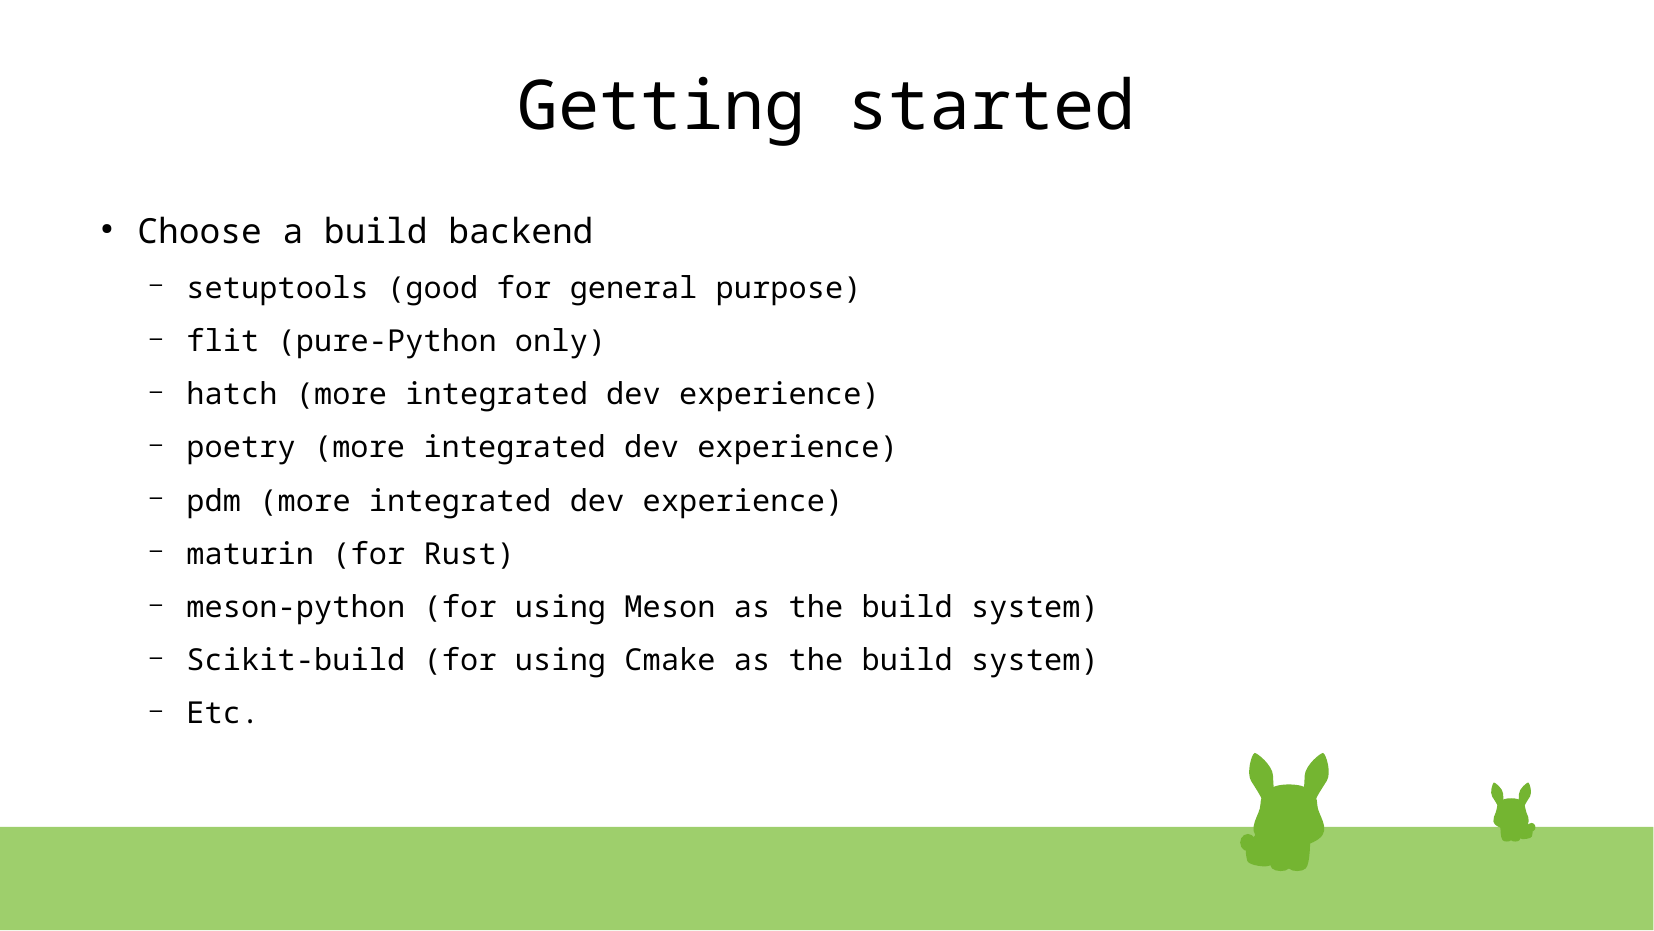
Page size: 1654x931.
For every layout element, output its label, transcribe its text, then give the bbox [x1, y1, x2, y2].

list Choose a build backend setuptools (good for general purpose) flit (pure-Python only) hatch (more integrated dev experience) poetry (more integrated dev experience) pdm (more integrated dev experience) maturin (for Rust) meson-python (for using Meson as the build system) Scikit-build (for using Cmake as the build system) Etc. [88, 206, 1565, 739]
title Getting started [88, 29, 1565, 178]
